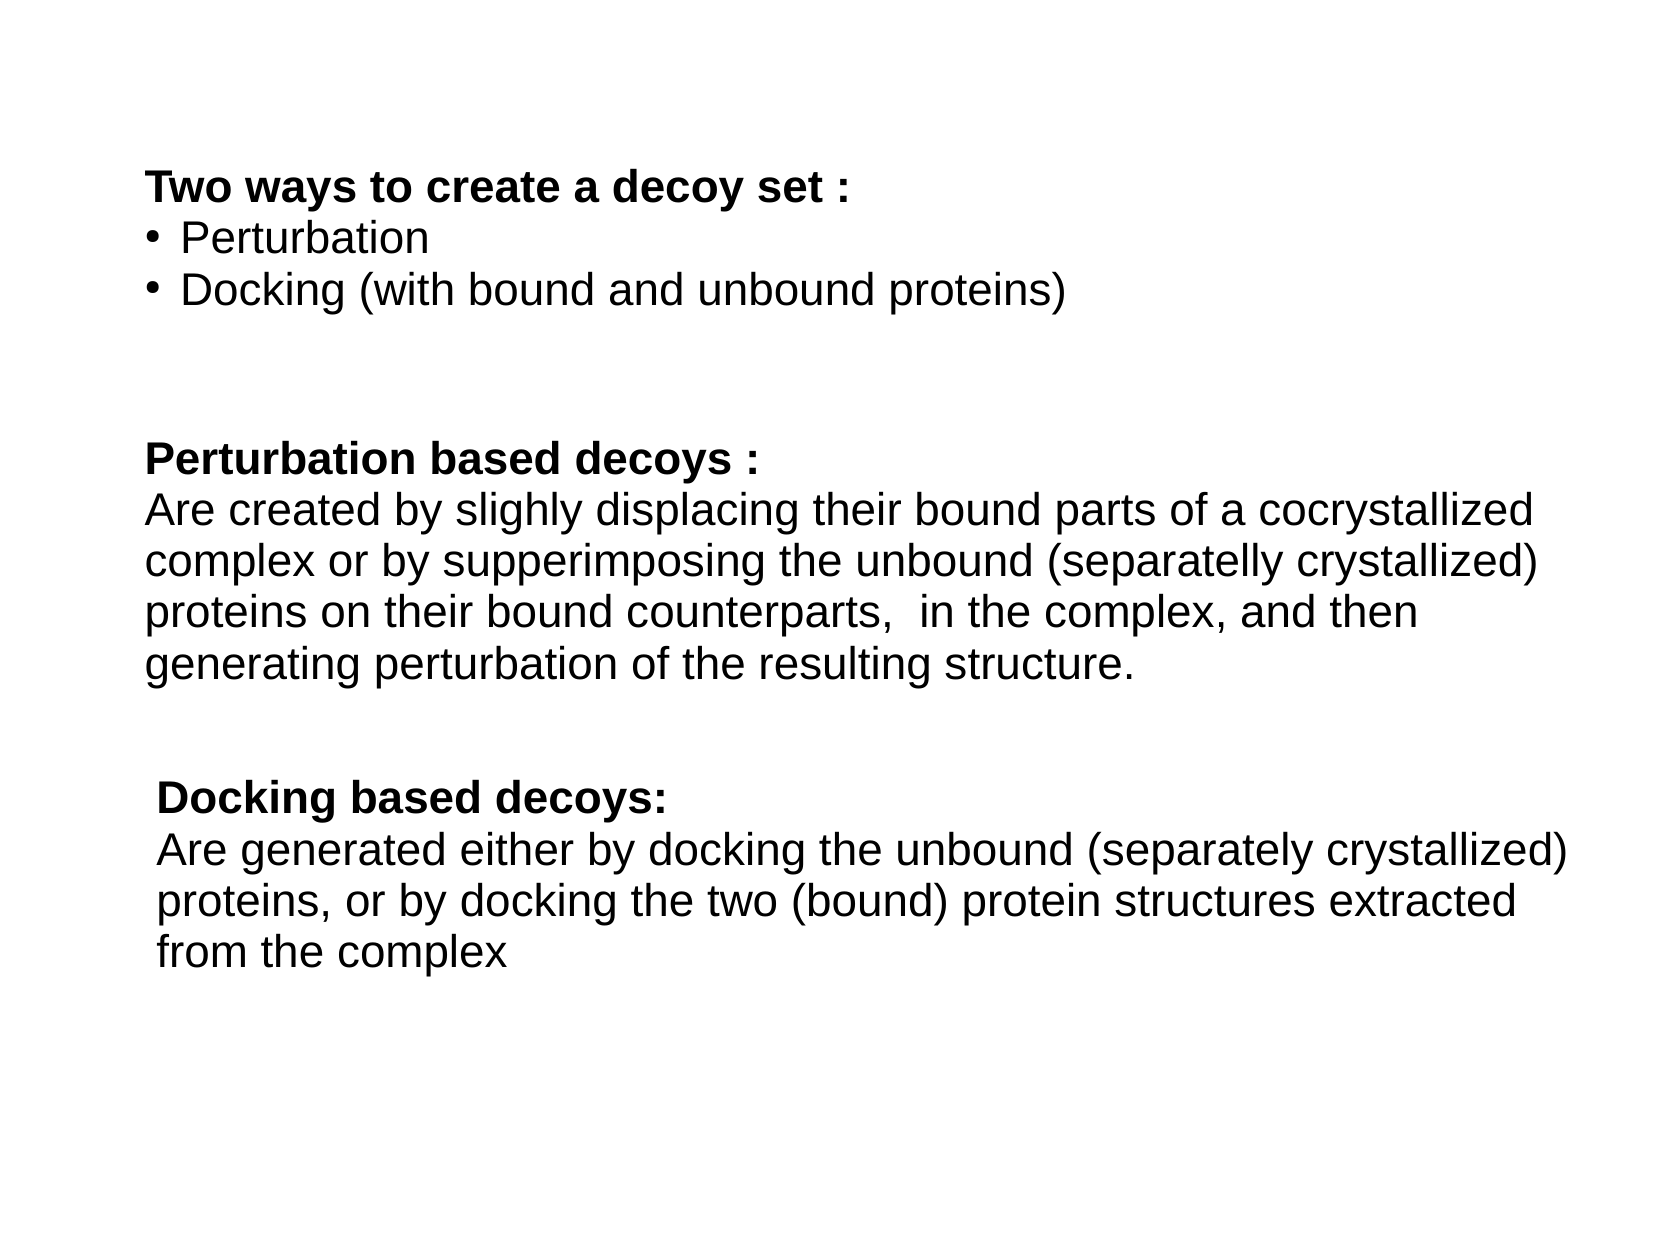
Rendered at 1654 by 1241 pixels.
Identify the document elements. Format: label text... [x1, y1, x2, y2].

text_box Two ways to create a decoy set : Perturbation Docking (with bound and unbound proteins) [129, 153, 1170, 343]
text_box Docking based decoys: Are generated either by docking the unbound (separately crystallized) proteins, or by docking the two (bound) protein structures extracted from the complex [141, 765, 1630, 986]
text_box Perturbation based decoys : Are created by slighly displacing their bound parts of a cocrystallized complex or by supperimposing the unbound (separatelly crystallized) proteins on their bound counterparts, in the complex, and then generating perturbation of the resulting structure. [129, 425, 1595, 697]
